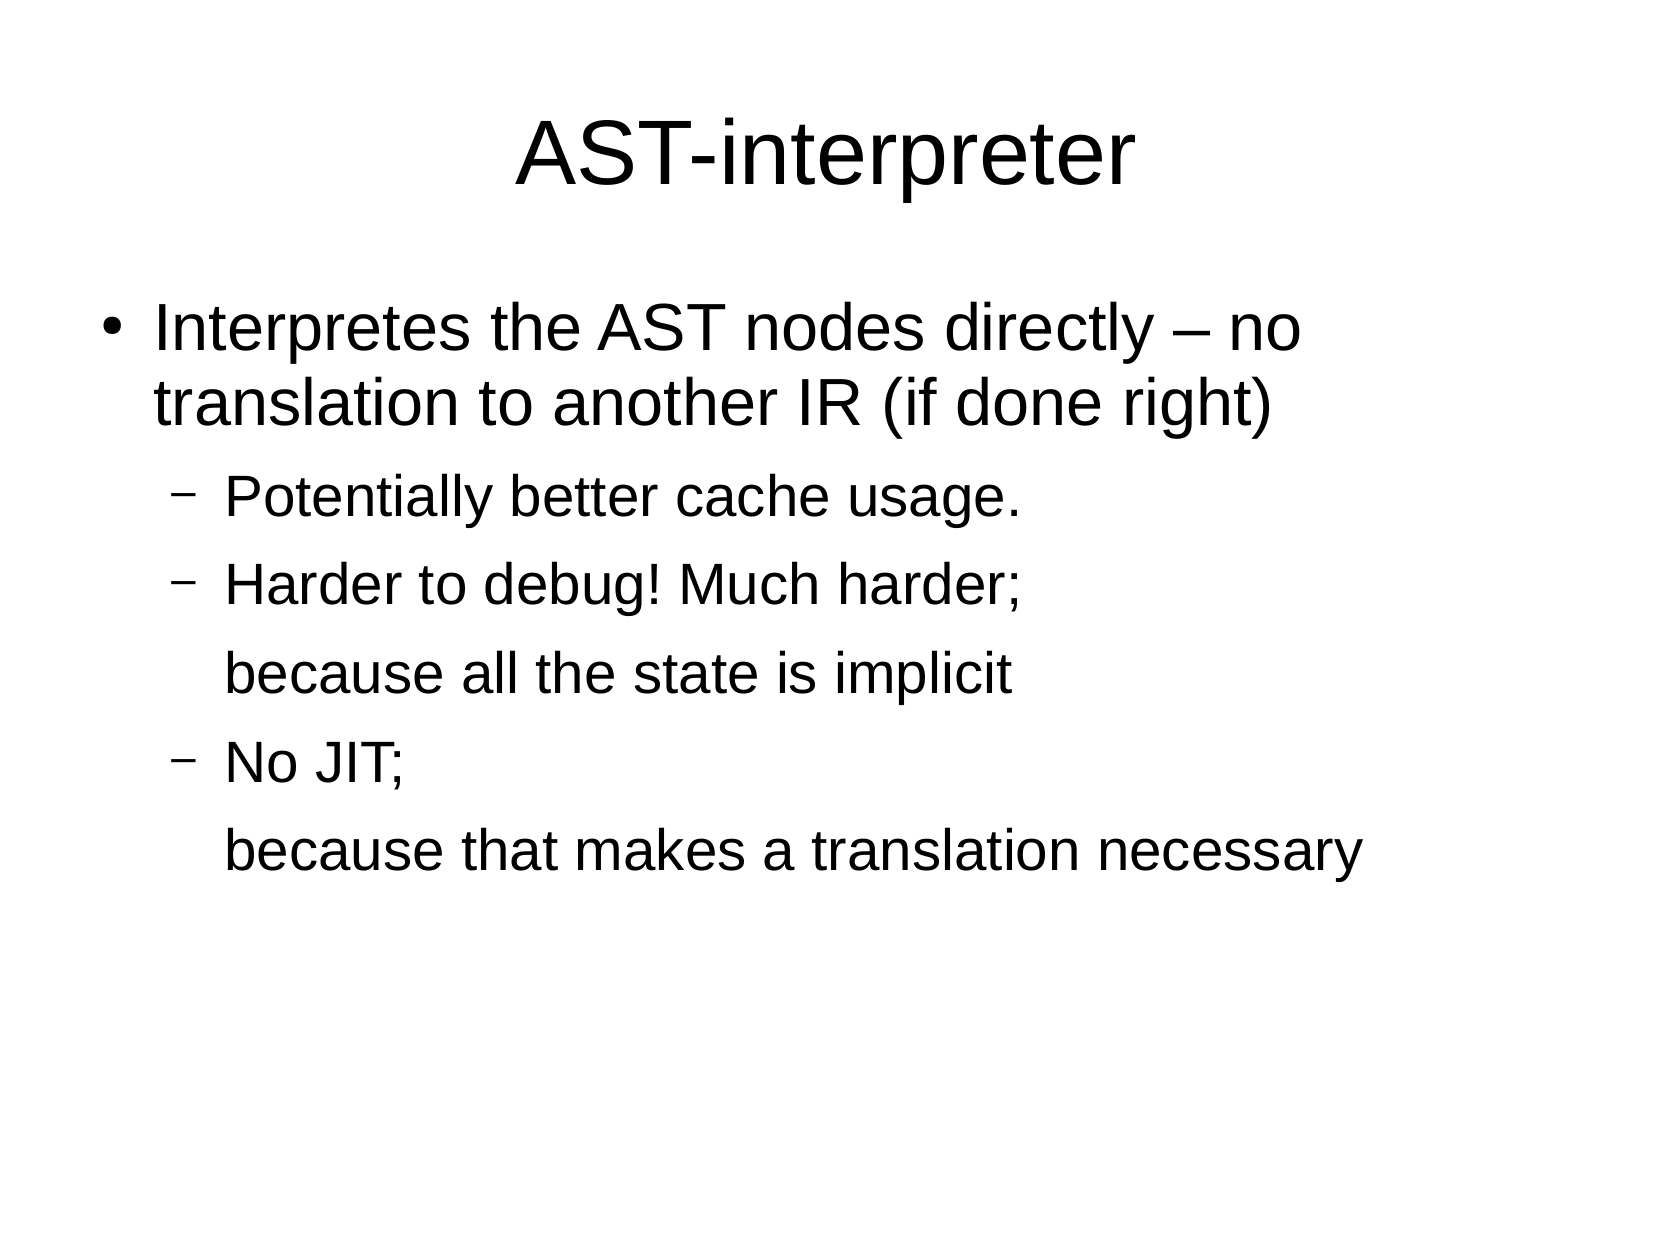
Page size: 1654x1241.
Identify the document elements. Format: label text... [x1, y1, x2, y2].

title AST-interpreter [82, 49, 1571, 257]
list Interpretes the AST nodes directly – no translation to another IR (if done right) Potentially better cache usage. Harder to debug! Much harder; because all the state is implicit No JIT; because that makes a translation necessary [82, 290, 1571, 1010]
